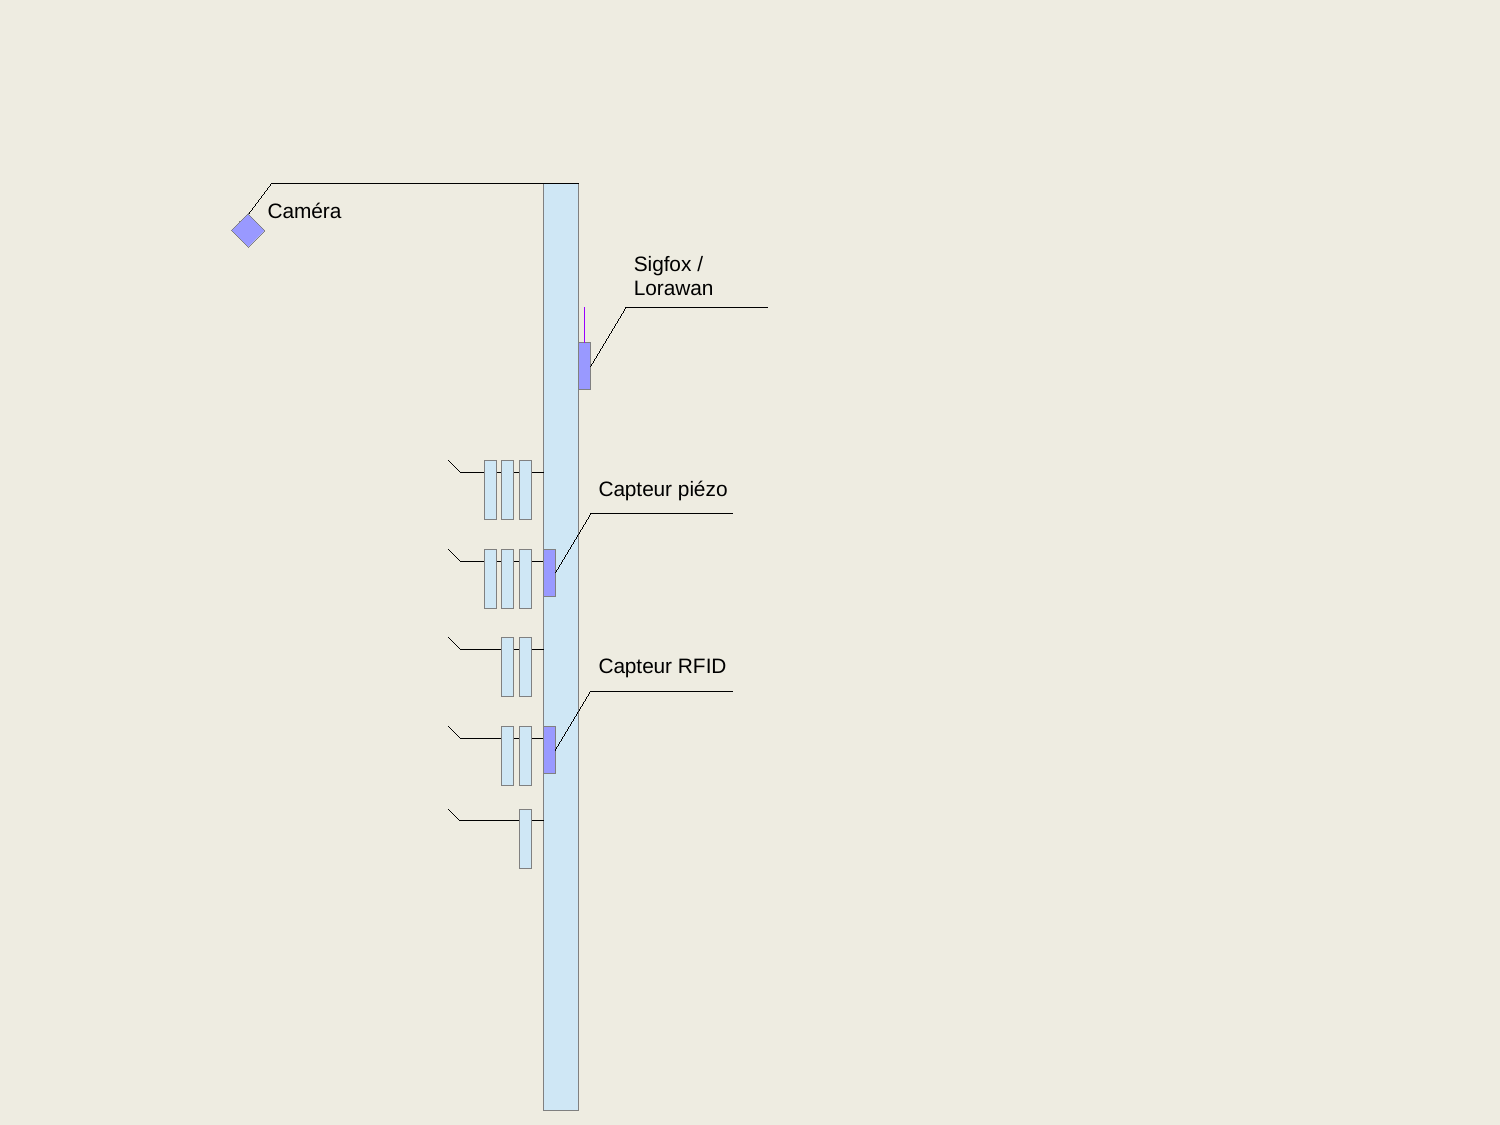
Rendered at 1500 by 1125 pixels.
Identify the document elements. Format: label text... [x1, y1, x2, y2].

text_box [519, 460, 532, 520]
text_box [501, 460, 514, 520]
text_box Sigfox / Lorawan [619, 245, 780, 307]
text_box [543, 184, 591, 1111]
text_box [519, 726, 532, 786]
text_box [484, 460, 497, 520]
text_box [501, 726, 514, 786]
text_box [519, 809, 532, 869]
text_box Caméra [252, 192, 414, 231]
text_box [501, 637, 514, 697]
text_box [519, 637, 532, 697]
text_box [231, 213, 265, 248]
text_box Capteur piézo [583, 470, 745, 514]
text_box [484, 549, 497, 609]
text_box [519, 549, 532, 609]
text_box Capteur RFID [583, 647, 745, 692]
text_box [501, 549, 514, 609]
